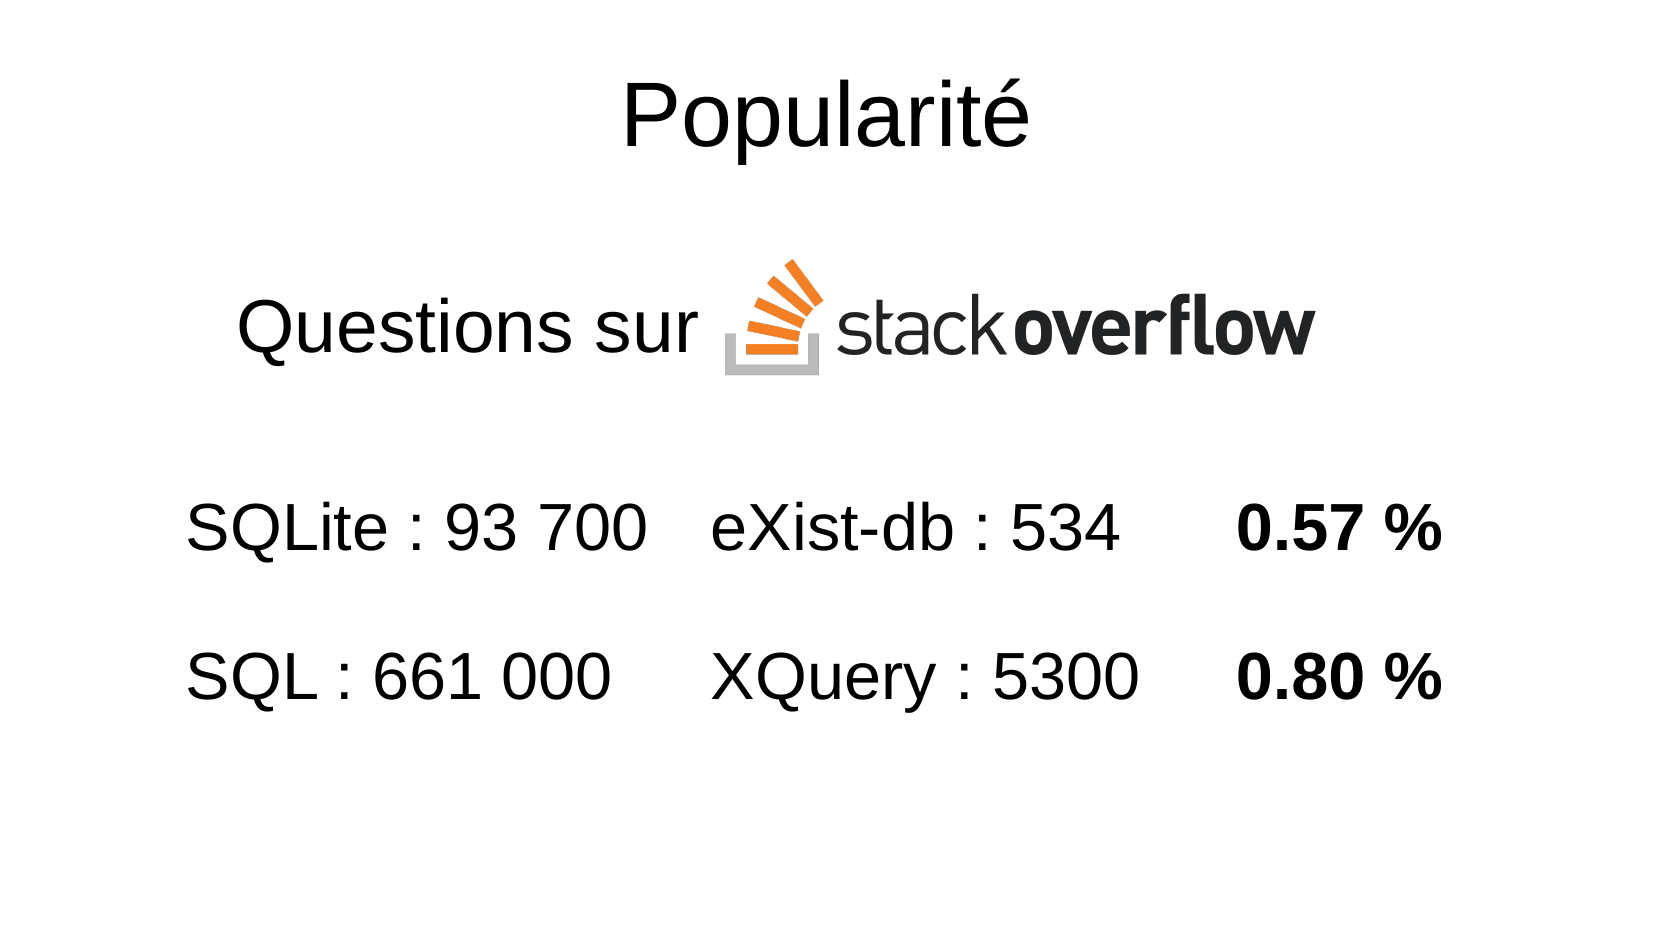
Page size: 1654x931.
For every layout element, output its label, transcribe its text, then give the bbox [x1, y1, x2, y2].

text_box SQLite : 93 700 eXist-db : 534 0.57 % SQL : 661 000 XQuery : 5300 0.80 % [185, 407, 1573, 931]
text_box Questions sur [236, 229, 721, 424]
picture [637, 61, 1404, 407]
title Popularité [82, 37, 1571, 193]
